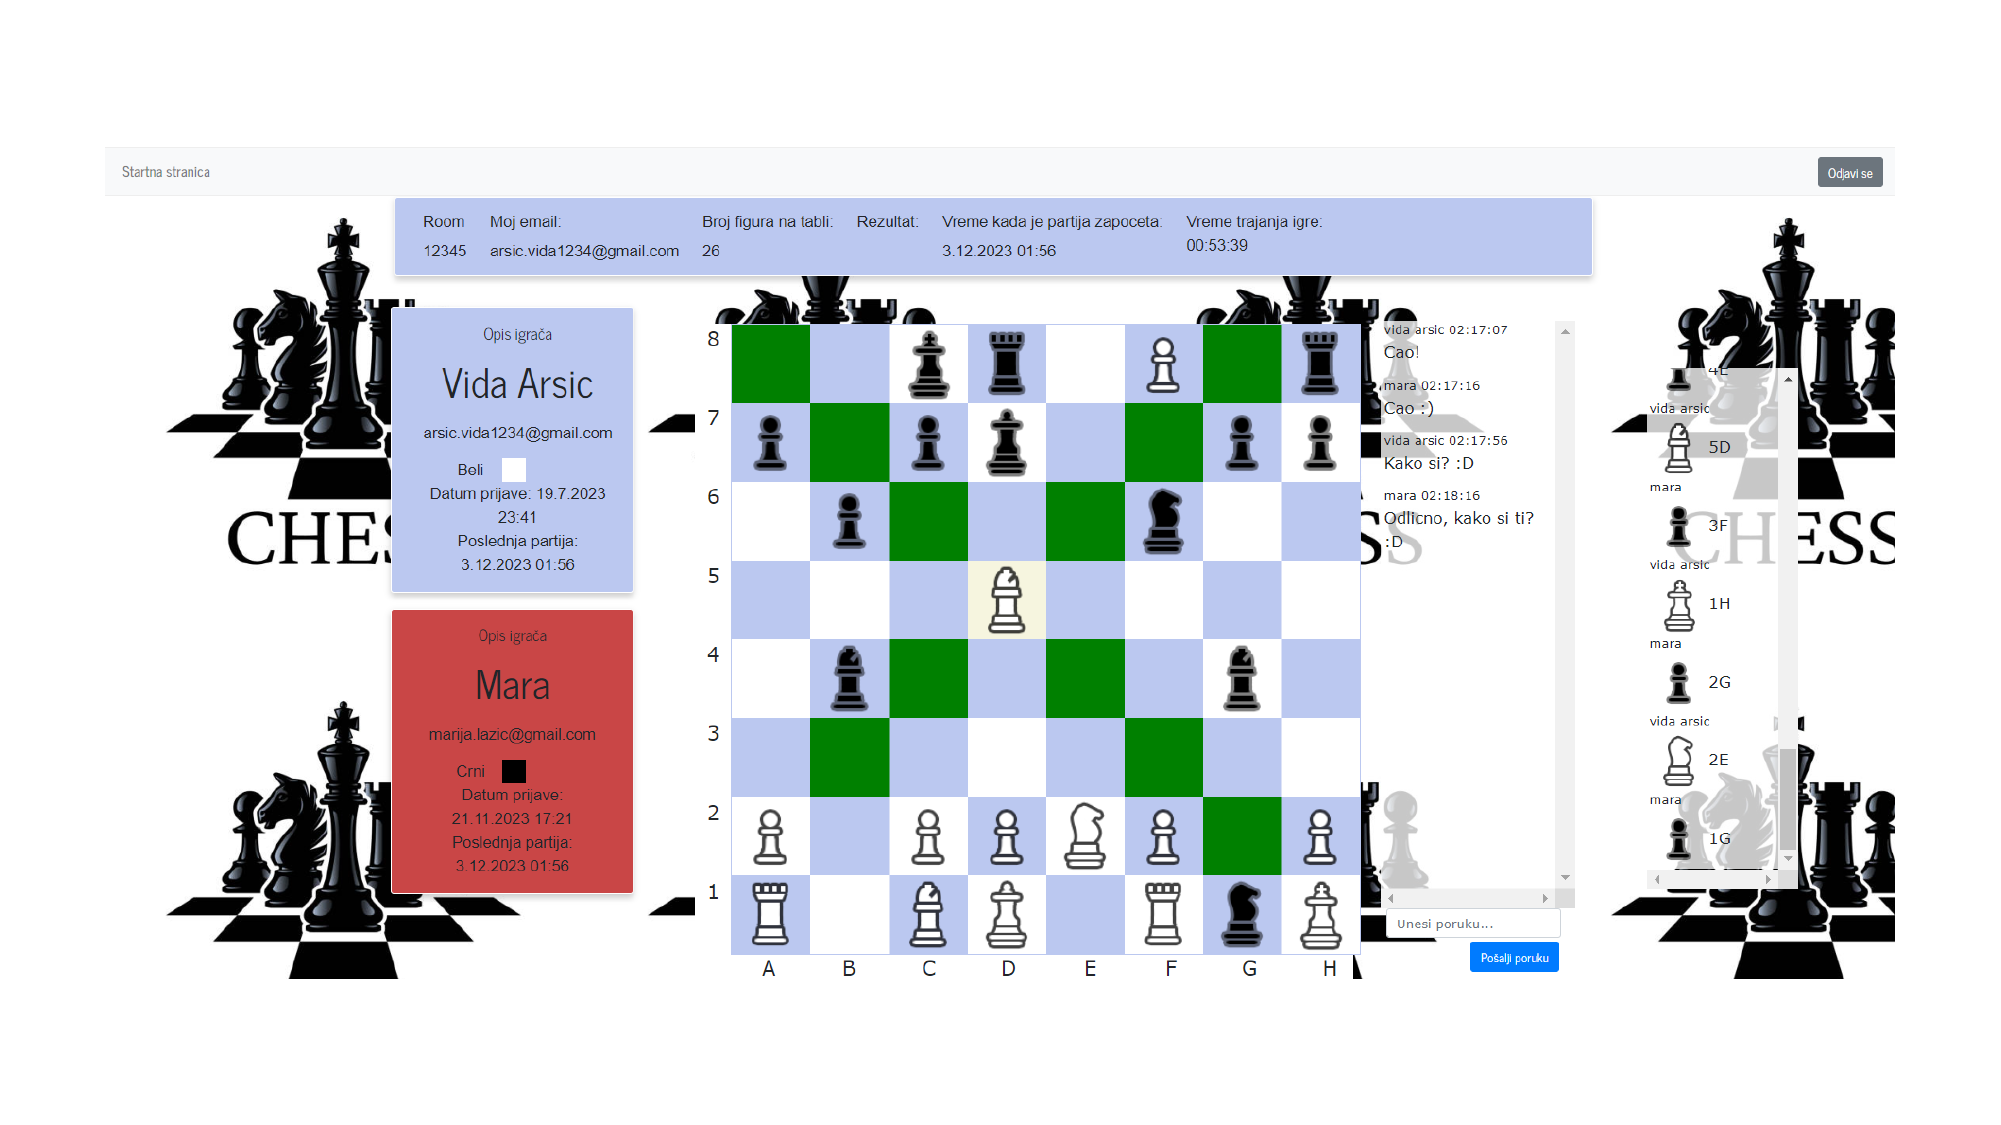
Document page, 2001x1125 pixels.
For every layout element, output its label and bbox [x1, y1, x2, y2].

picture [105, 146, 1895, 979]
